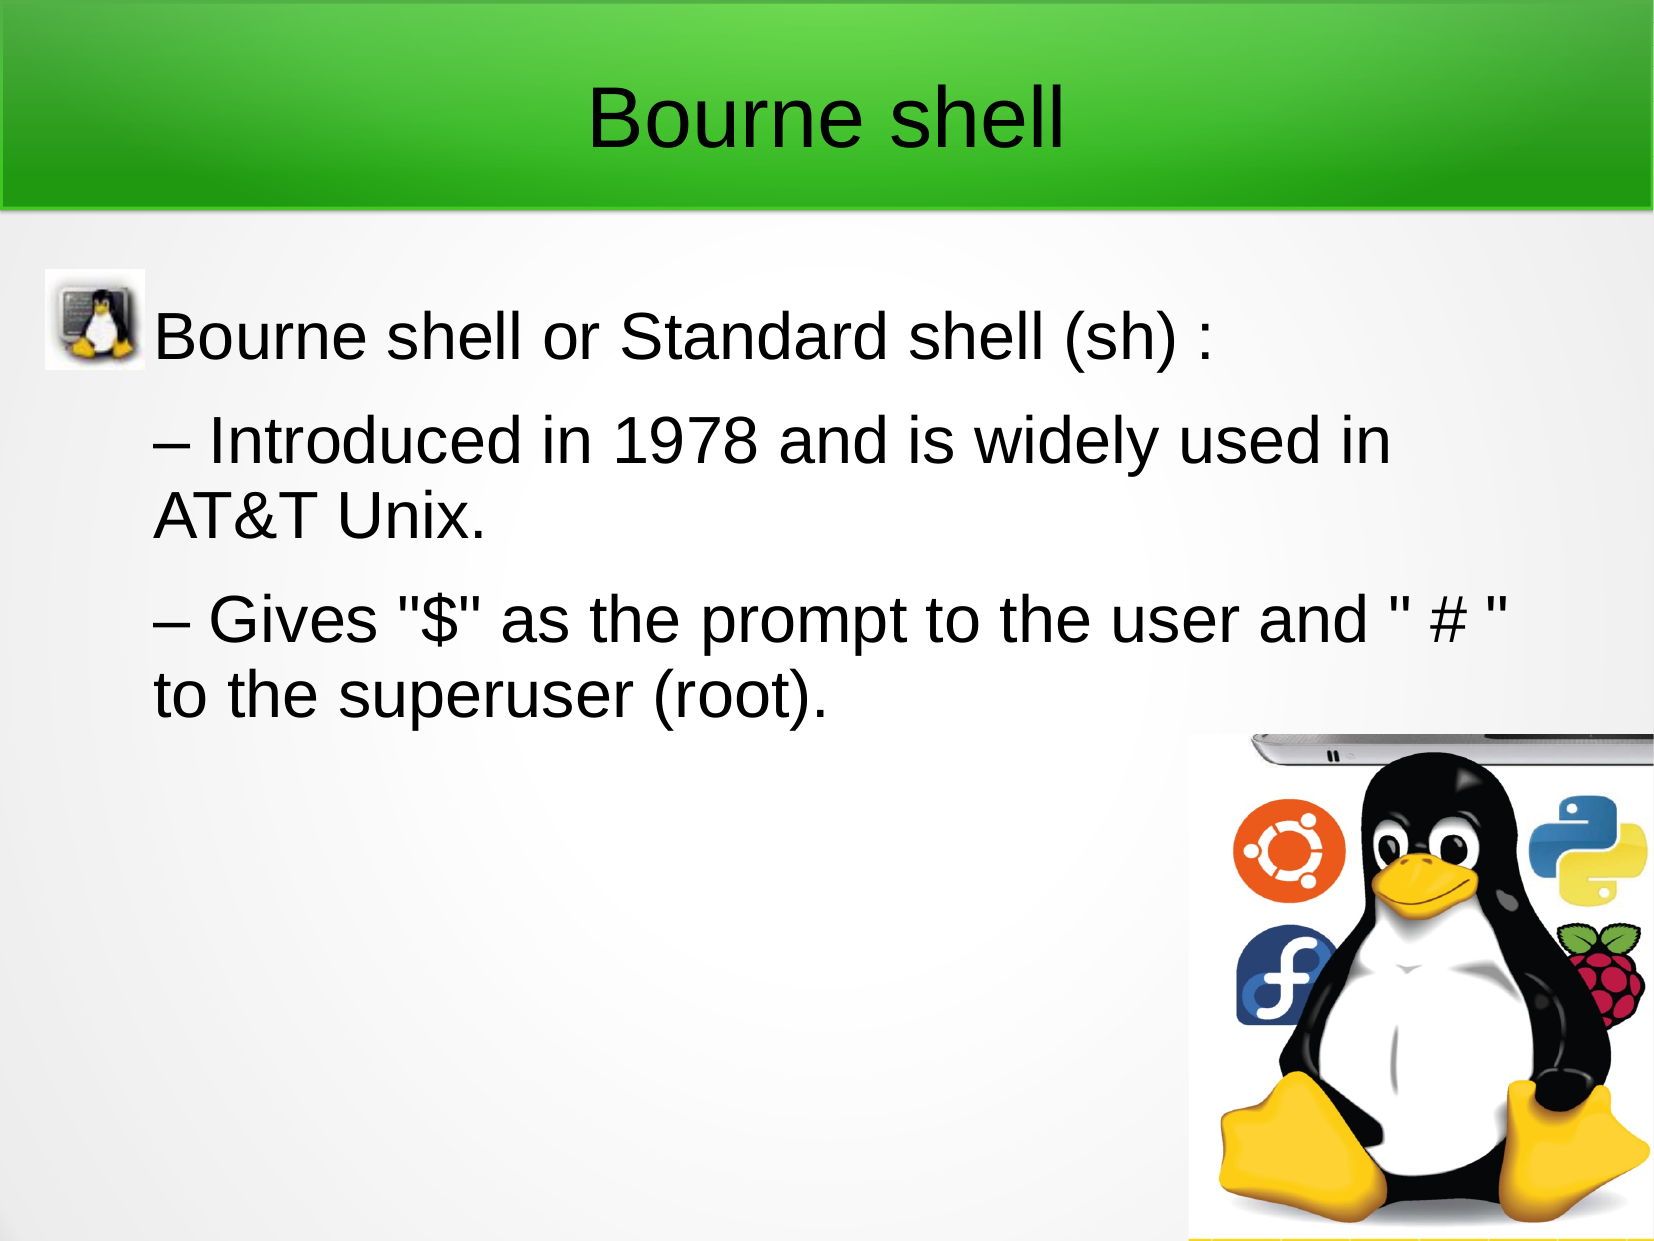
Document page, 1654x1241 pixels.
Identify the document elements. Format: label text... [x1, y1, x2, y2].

title Bourne shell [82, 47, 1571, 189]
picture [1188, 735, 1654, 1241]
picture [45, 269, 145, 370]
list Bourne shell or Standard shell (sh) : – Introduced in 1978 and is widely used in AT&T Unix. – Gives "$" as the prompt to the user and " # " to the superuser (root). [82, 299, 1571, 1019]
